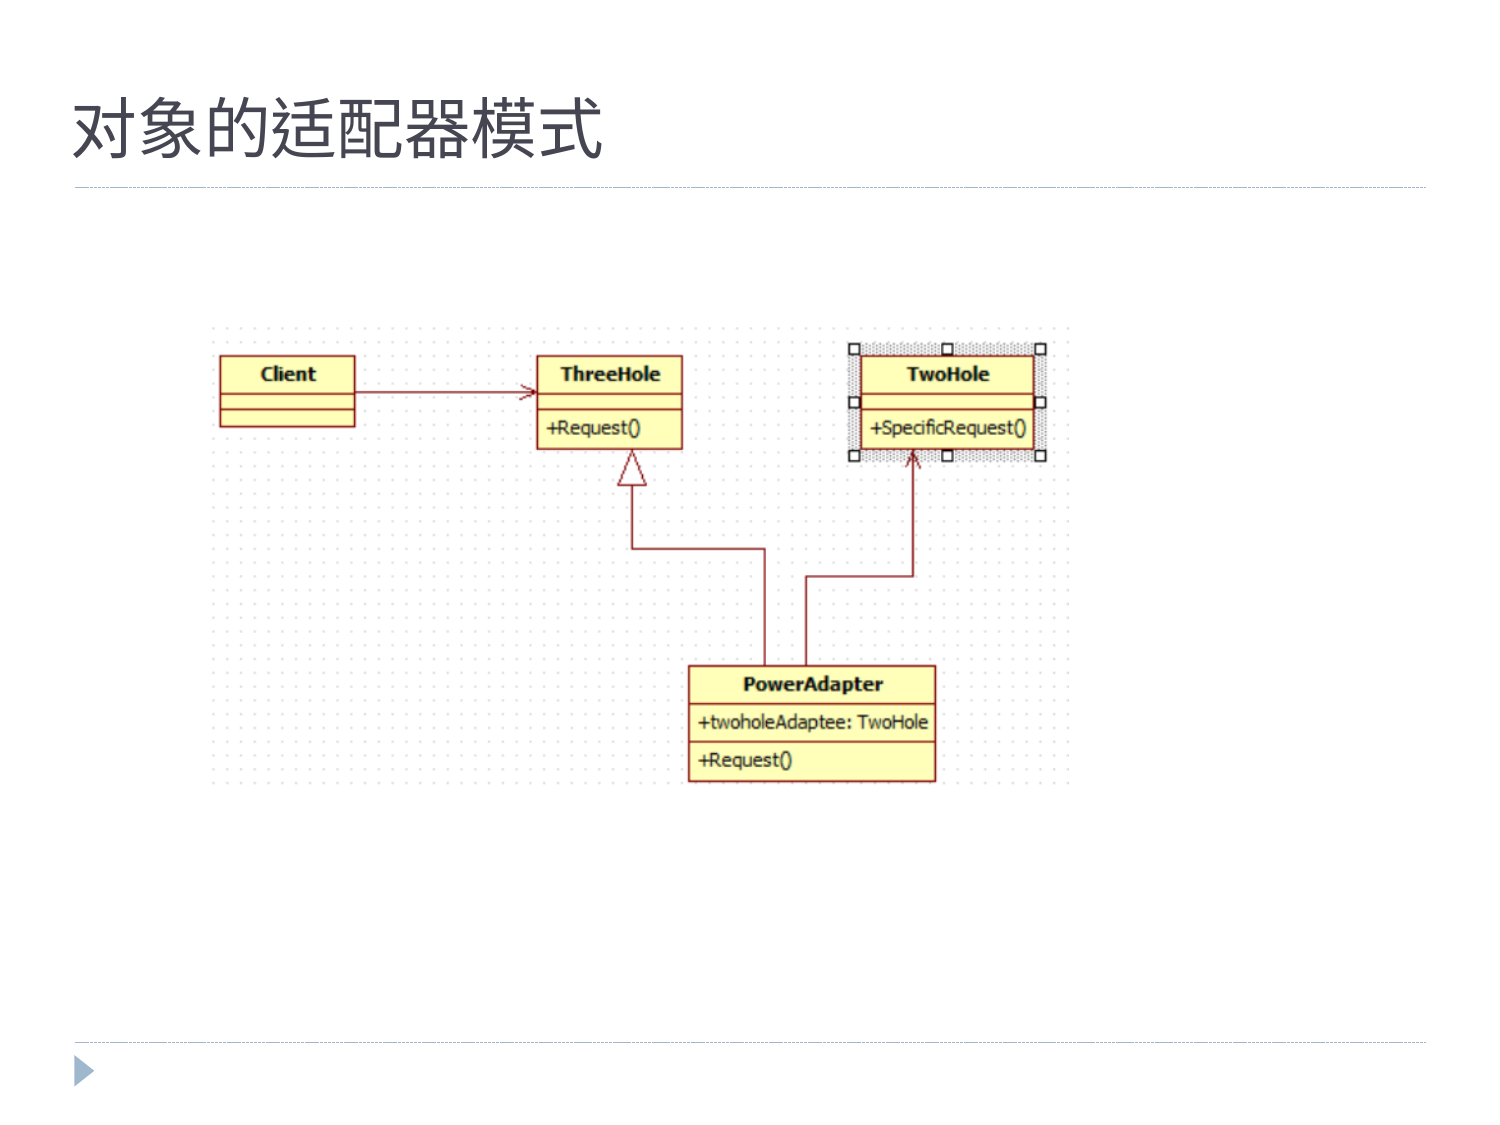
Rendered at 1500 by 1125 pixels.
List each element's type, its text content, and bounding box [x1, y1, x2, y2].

title 对象的适配器模式 [55, 11, 1406, 175]
picture [200, 321, 1069, 792]
